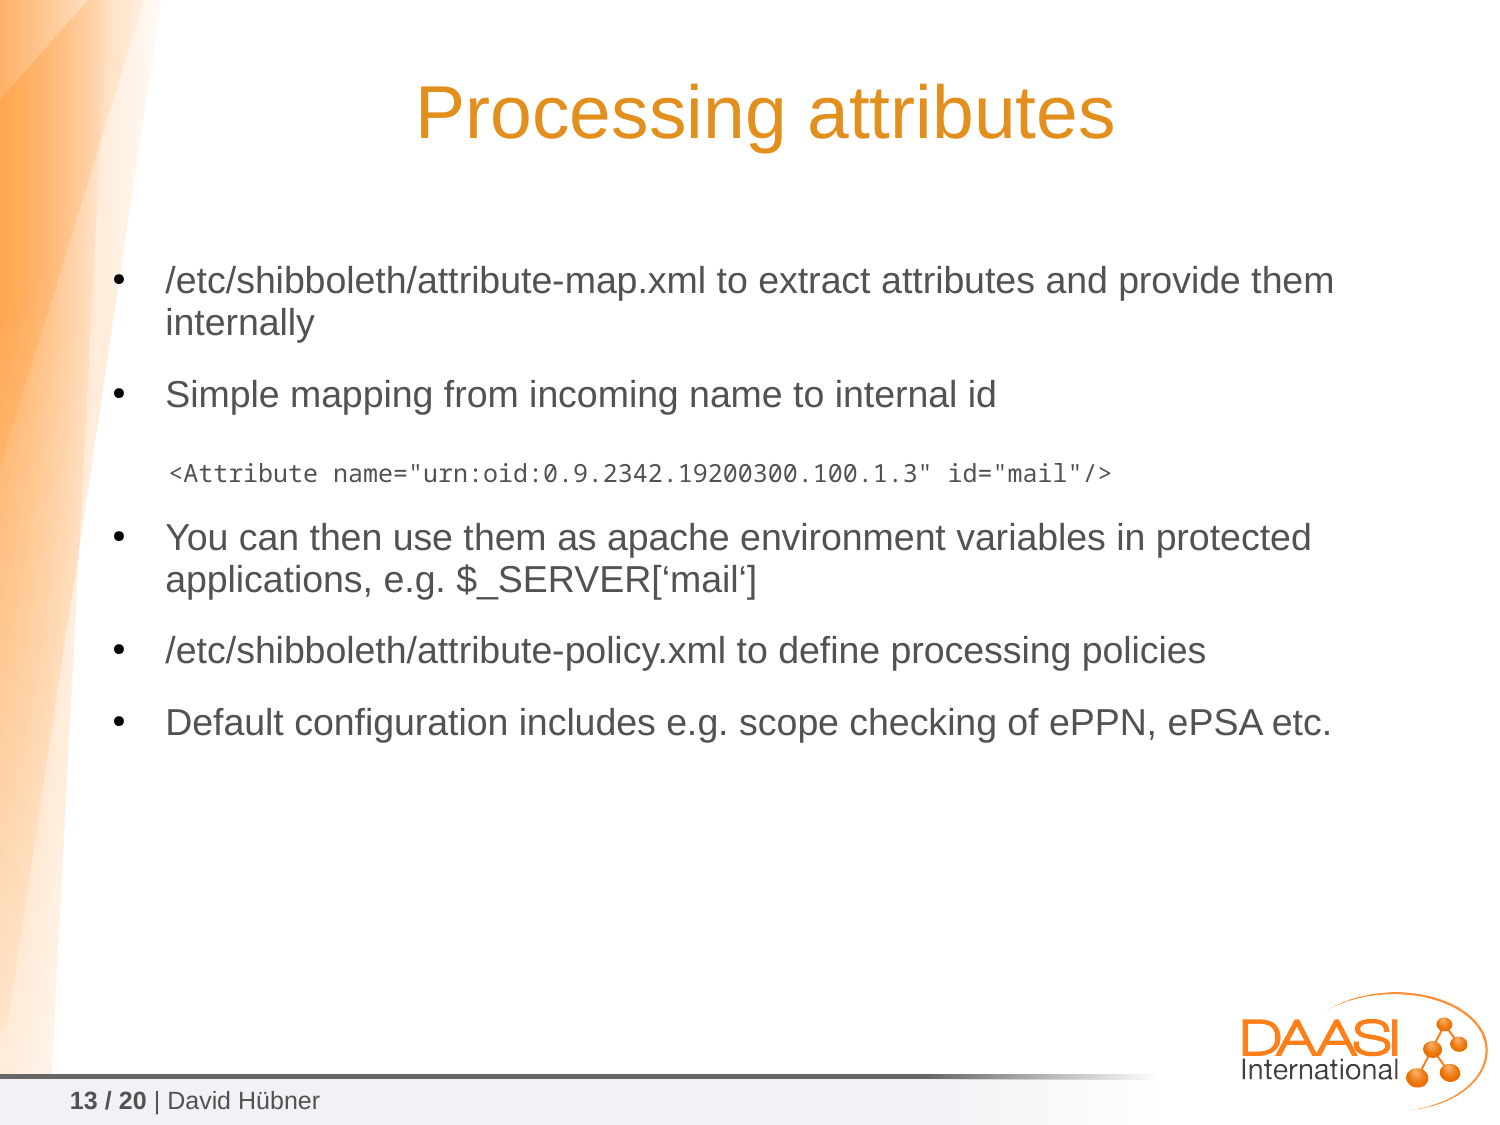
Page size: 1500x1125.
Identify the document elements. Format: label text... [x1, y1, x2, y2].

text_box <Attribute name="urn:oid:0.9.2342.19200300.100.1.3" id="mail"/> [153, 448, 1229, 627]
picture [1240, 992, 1500, 1111]
title Processing attributes [91, 48, 1441, 178]
list /etc/shibboleth/attribute-map.xml to extract attributes and provide them internally Simple mapping from incoming name to internal id You can then use them as apache environment variables in protected applications, e.g. $_SERVER[‘mail‘] /etc/shibboleth/attribute-policy.xml to define processing policies Default configuration includes e.g. scope checking of ePPN, ePSA etc. [94, 259, 1441, 945]
